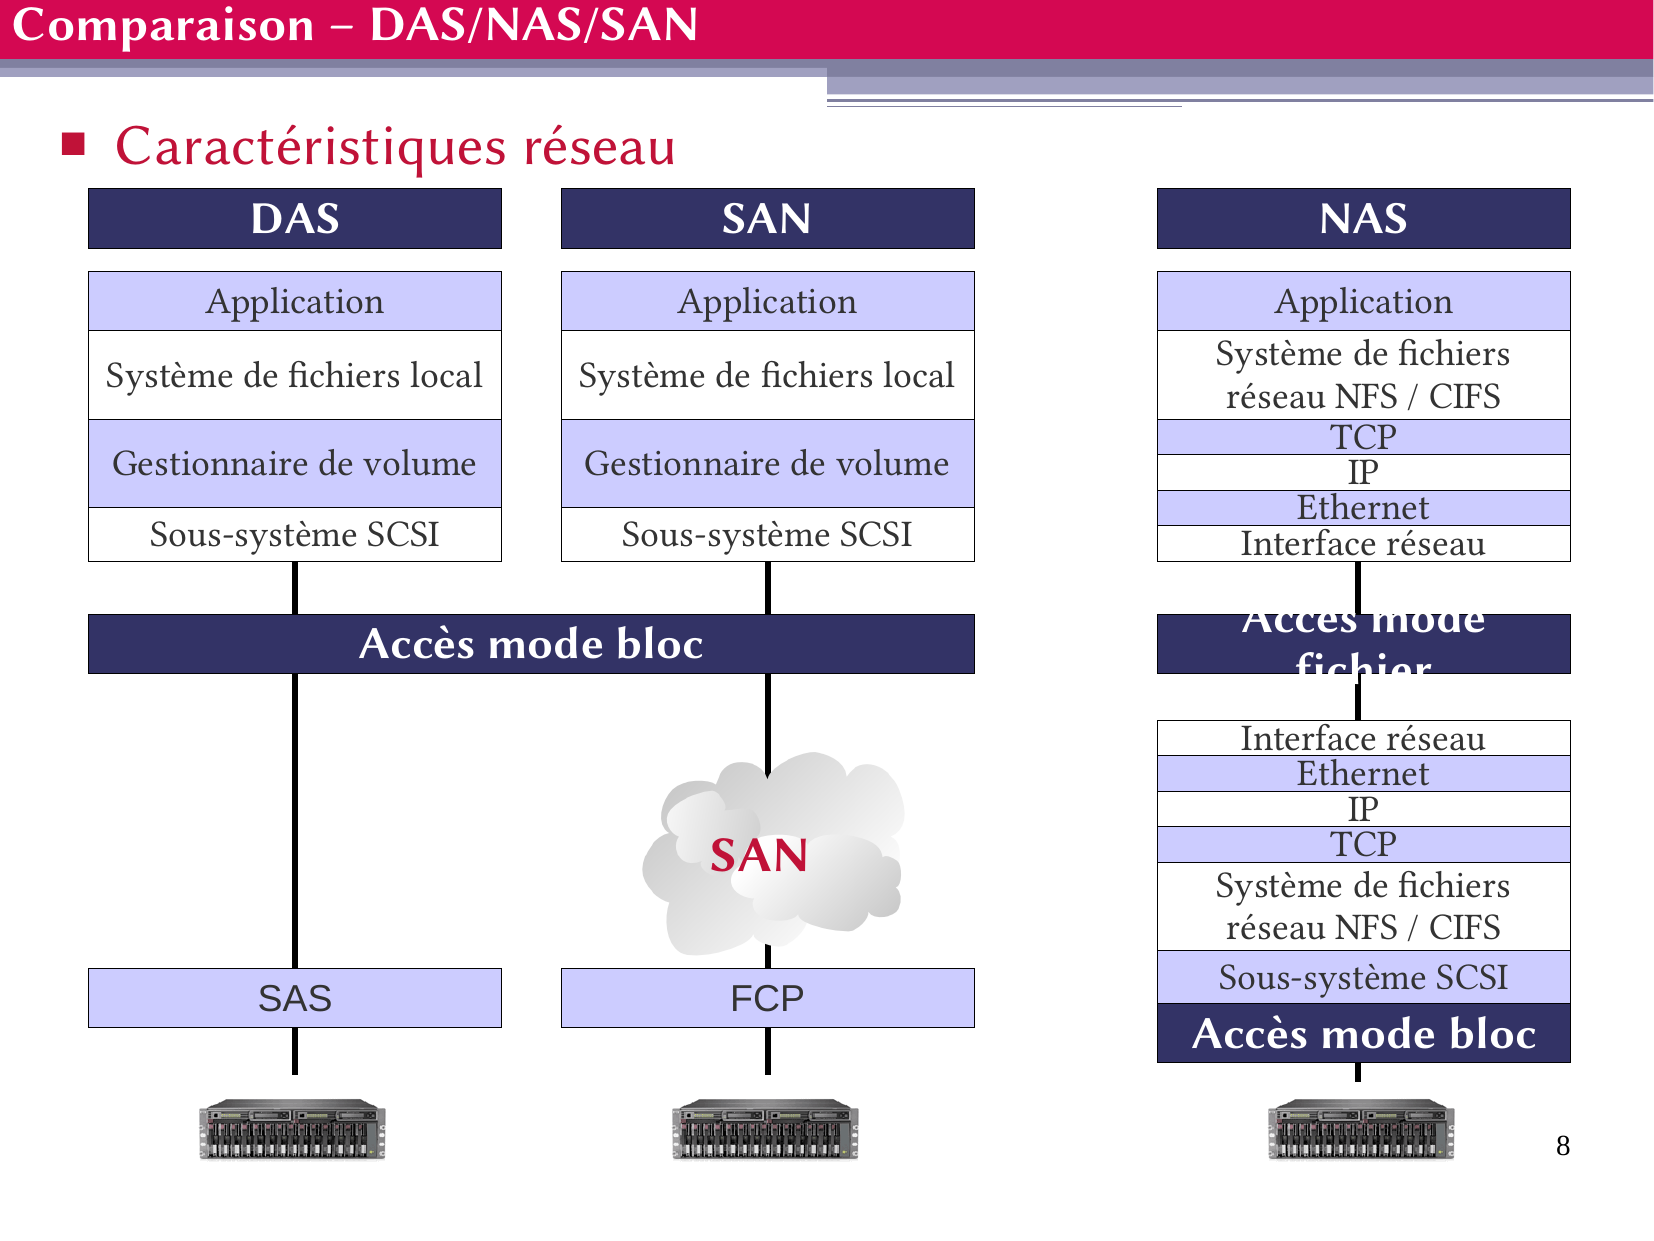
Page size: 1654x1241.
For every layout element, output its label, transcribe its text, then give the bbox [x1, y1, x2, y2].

text_box IP [1157, 454, 1571, 490]
picture [619, 749, 922, 963]
text_box Interface réseau [1157, 720, 1571, 755]
list SAN [679, 826, 842, 922]
text_box Sous-système SCSI [561, 507, 975, 562]
text_box SAN [561, 188, 975, 249]
text_box FCP [561, 968, 975, 1028]
text_box Système de fichiers local [88, 331, 502, 419]
text_box Sous-système SCSI [88, 507, 502, 562]
text_box Accès mode bloc [1157, 1003, 1571, 1063]
text_box Application [1157, 271, 1571, 331]
text_box DAS [88, 188, 502, 249]
text_box NAS [1157, 188, 1571, 249]
text_box Système de fichiers local [561, 331, 975, 419]
text_box Gestionnaire de volume [88, 419, 502, 507]
text_box Gestionnaire de volume [561, 419, 975, 507]
text_box [0, 0, 1654, 136]
text_box IP [1157, 791, 1571, 826]
text_box Accès mode fichier [1157, 614, 1571, 674]
list Caractéristiques réseau [44, 112, 1611, 207]
text_box TCP [1157, 419, 1571, 454]
picture [1265, 1082, 1459, 1182]
text_box Ethernet [1157, 755, 1571, 791]
picture [669, 1082, 863, 1182]
text_box Accès mode bloc [88, 614, 975, 674]
text_box Ethernet [1157, 490, 1571, 525]
text_box Application [88, 271, 502, 331]
text_box TCP [1157, 826, 1571, 862]
text_box Application [561, 271, 975, 331]
text_box Sous-système SCSI [1157, 951, 1571, 1003]
picture [196, 1082, 390, 1182]
text_box Système de fichiers réseau NFS / CIFS [1157, 862, 1571, 951]
text_box Interface réseau [1157, 525, 1571, 562]
text_box Système de fichiers réseau NFS / CIFS [1157, 331, 1571, 419]
text_box SAS [88, 968, 502, 1028]
list Comparaison – DAS/NAS/SAN [11, 0, 1182, 54]
